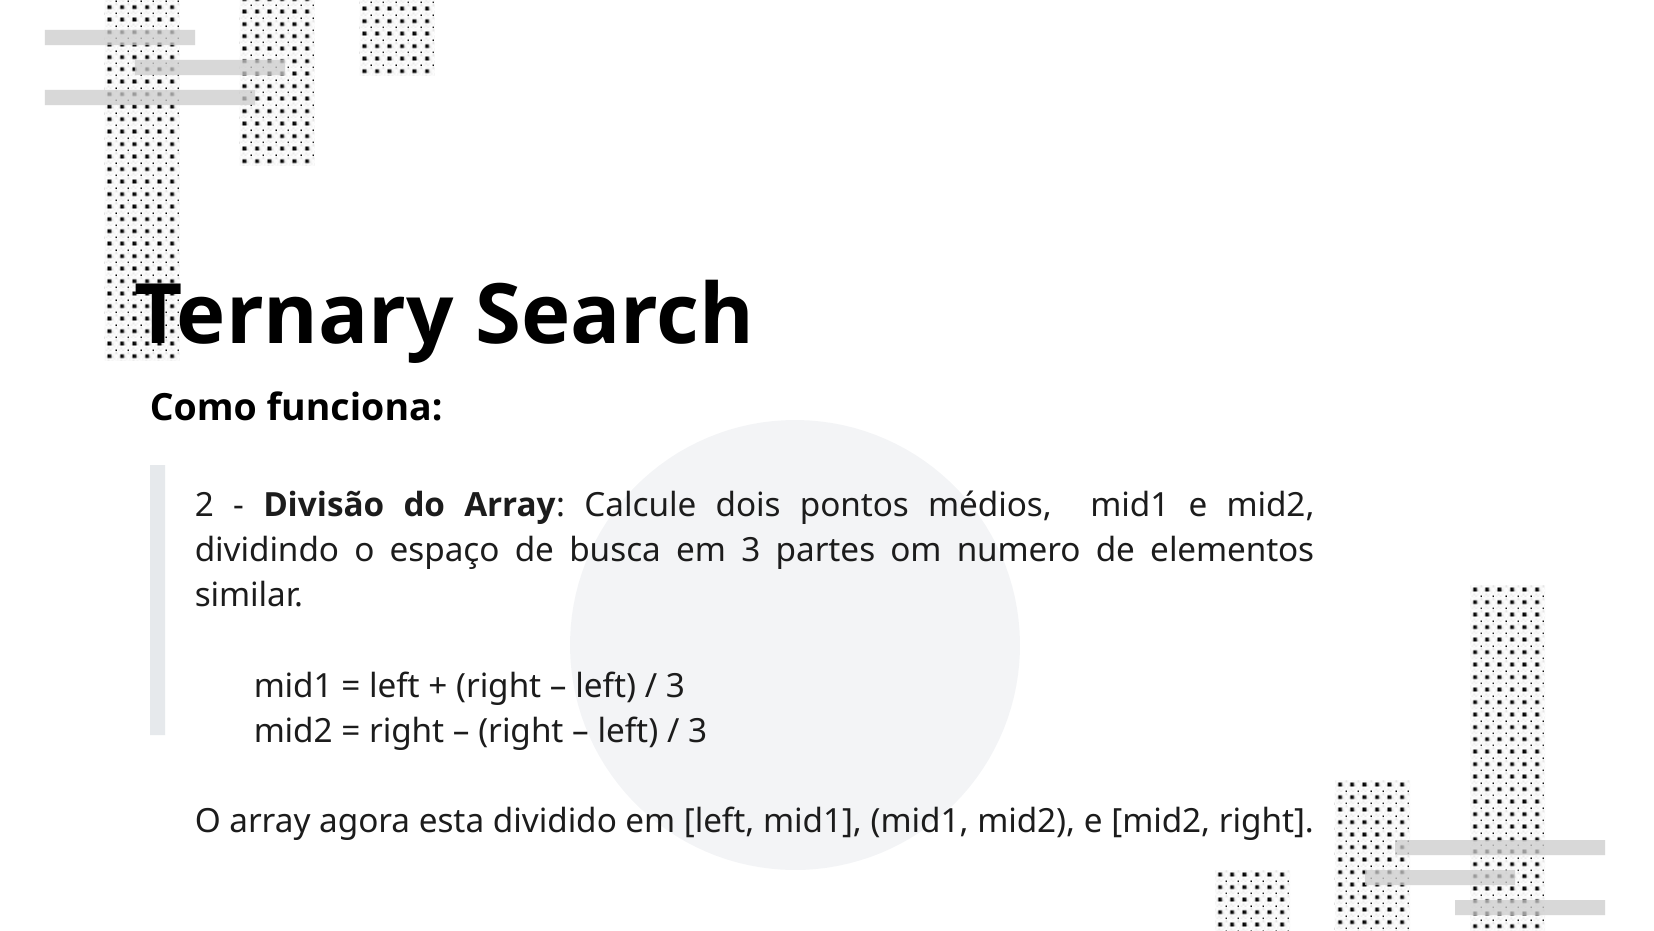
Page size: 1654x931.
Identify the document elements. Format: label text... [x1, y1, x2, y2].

text_box Como funciona: [135, 372, 526, 490]
text_box [150, 465, 166, 736]
text_box Ternary Search [120, 246, 938, 489]
text_box 2 - Divisão do Array: Calcule dois pontos médios, mid1 e mid2, dividindo o espaço de busca em 3 partes om numero de elementos similar. mid1 = left + (right – left) / 3 mid2 = right – (right – left) / 3 O array agora esta dividido em [left, mid1], (mid1, mid2), e [mid2, right]. [180, 473, 1354, 776]
